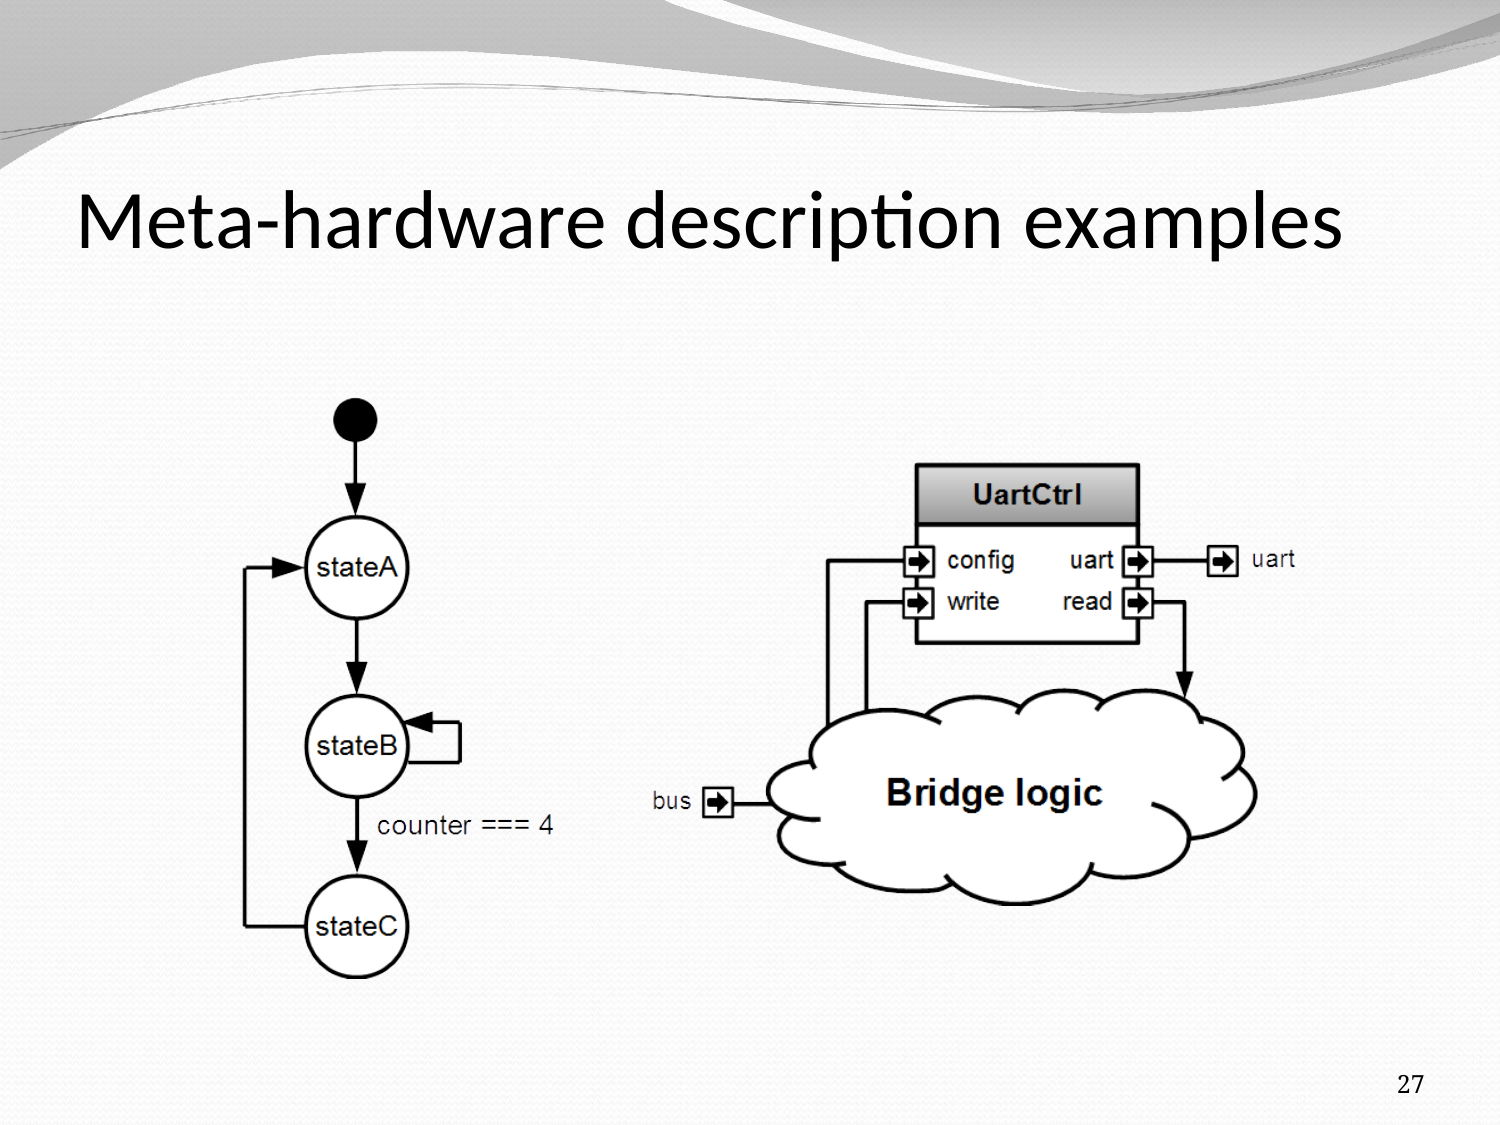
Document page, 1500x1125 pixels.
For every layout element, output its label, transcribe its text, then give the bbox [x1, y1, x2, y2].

picture [0, 0, 1500, 1125]
title Meta-hardware description examples [75, 78, 1426, 266]
text_box <numéro> [1299, 1042, 1426, 1103]
